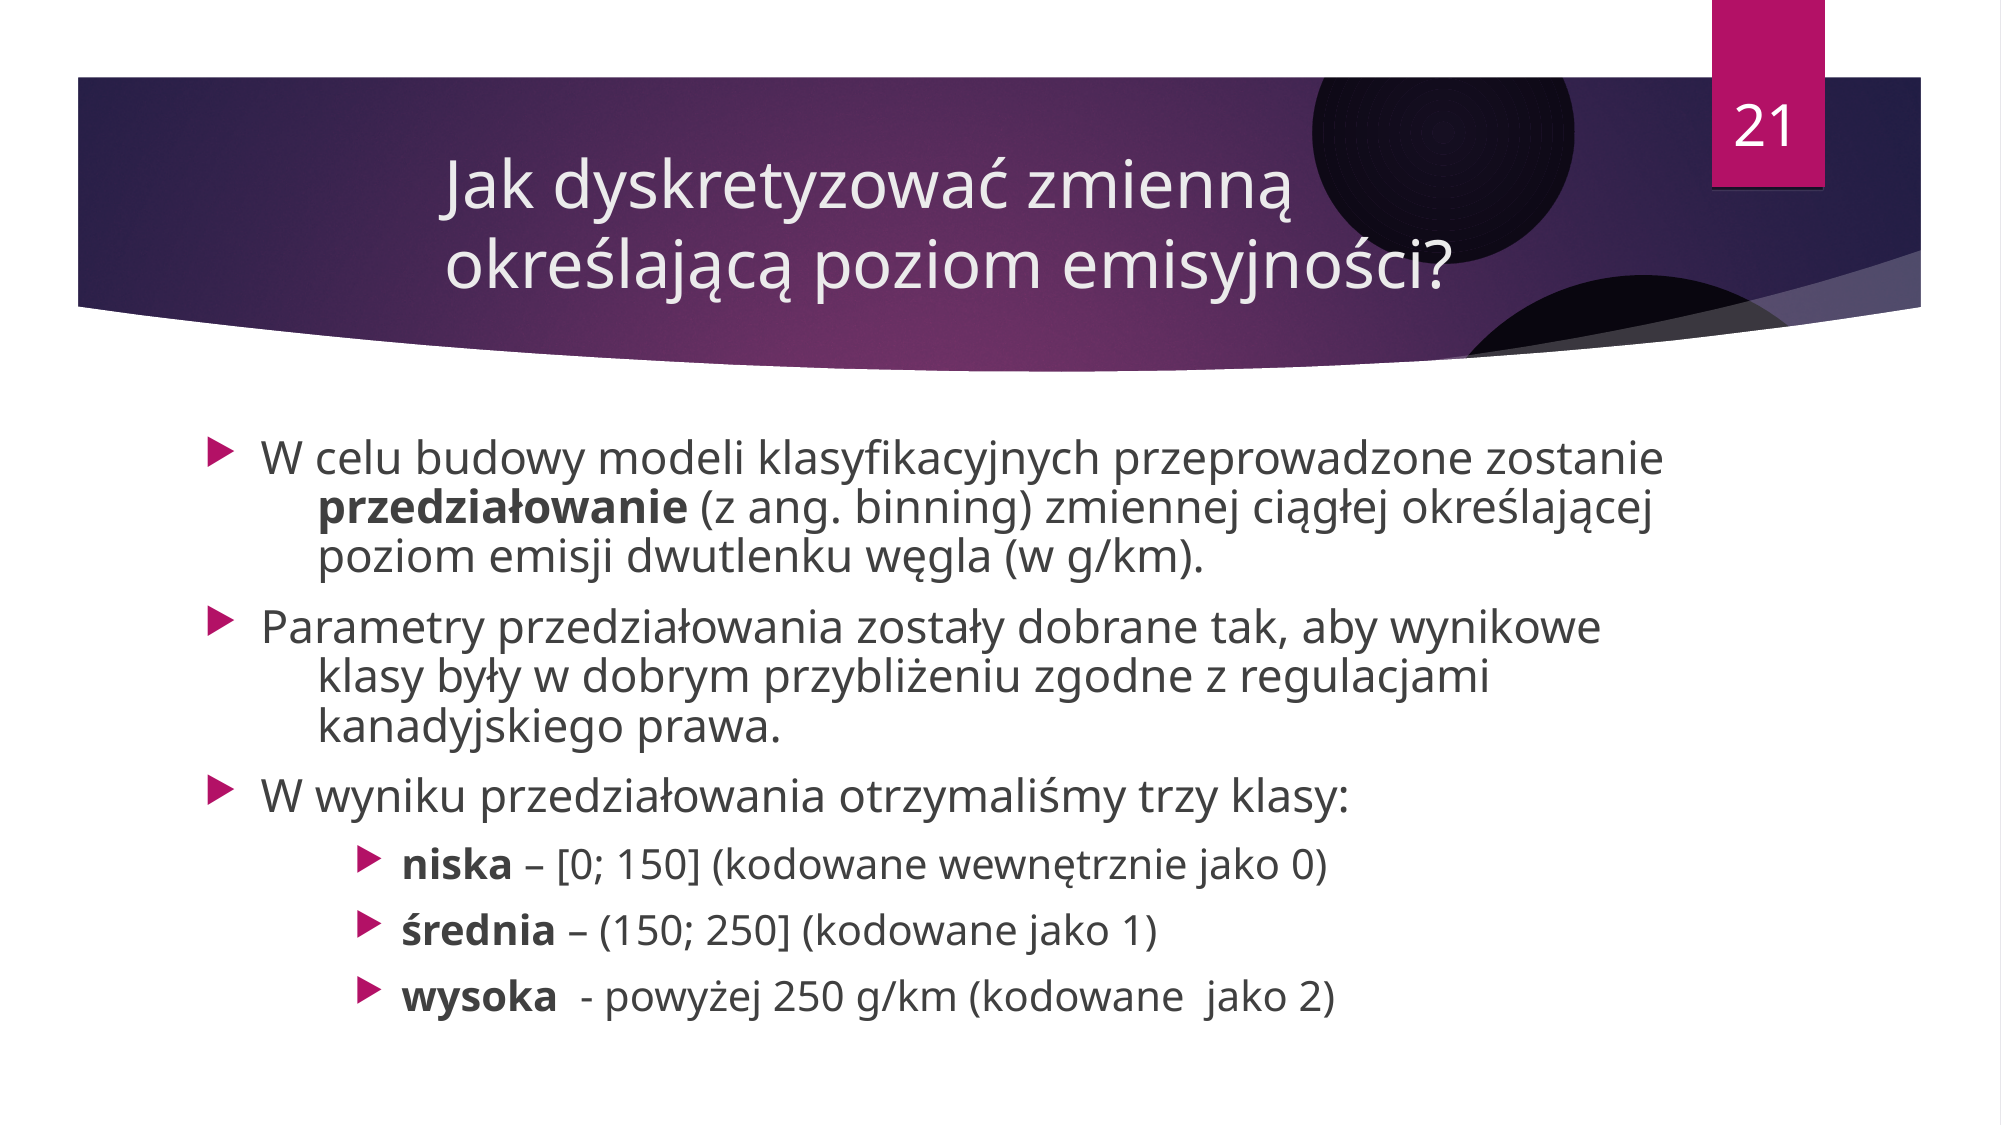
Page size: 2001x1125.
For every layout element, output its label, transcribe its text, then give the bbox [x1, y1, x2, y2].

text_box [1698, 48, 1836, 175]
title Jak dyskretyzować zmienną określającą poziom emisyjności? [386, 111, 1513, 333]
list W celu budowy modeli klasyfikacyjnych przeprowadzone zostanie przedziałowanie (z ang. binning) zmiennej ciągłej określającej poziom emisji dwutlenku węgla (w g/km). Parametry przedziałowania zostały dobrane tak, aby wynikowe klasy były w dobrym przybliżeniu zgodne z regulacjami kanadyjskiego prawa. W wyniku przedziałowania otrzymaliśmy trzy klasy: niska – [0; 150] (kodowane wewnętrznie jako 0) średnia – (150; 250] (kodowane jako 1) wysoka - powyżej 250 g/km (kodowane jako 2) [189, 427, 1710, 1051]
